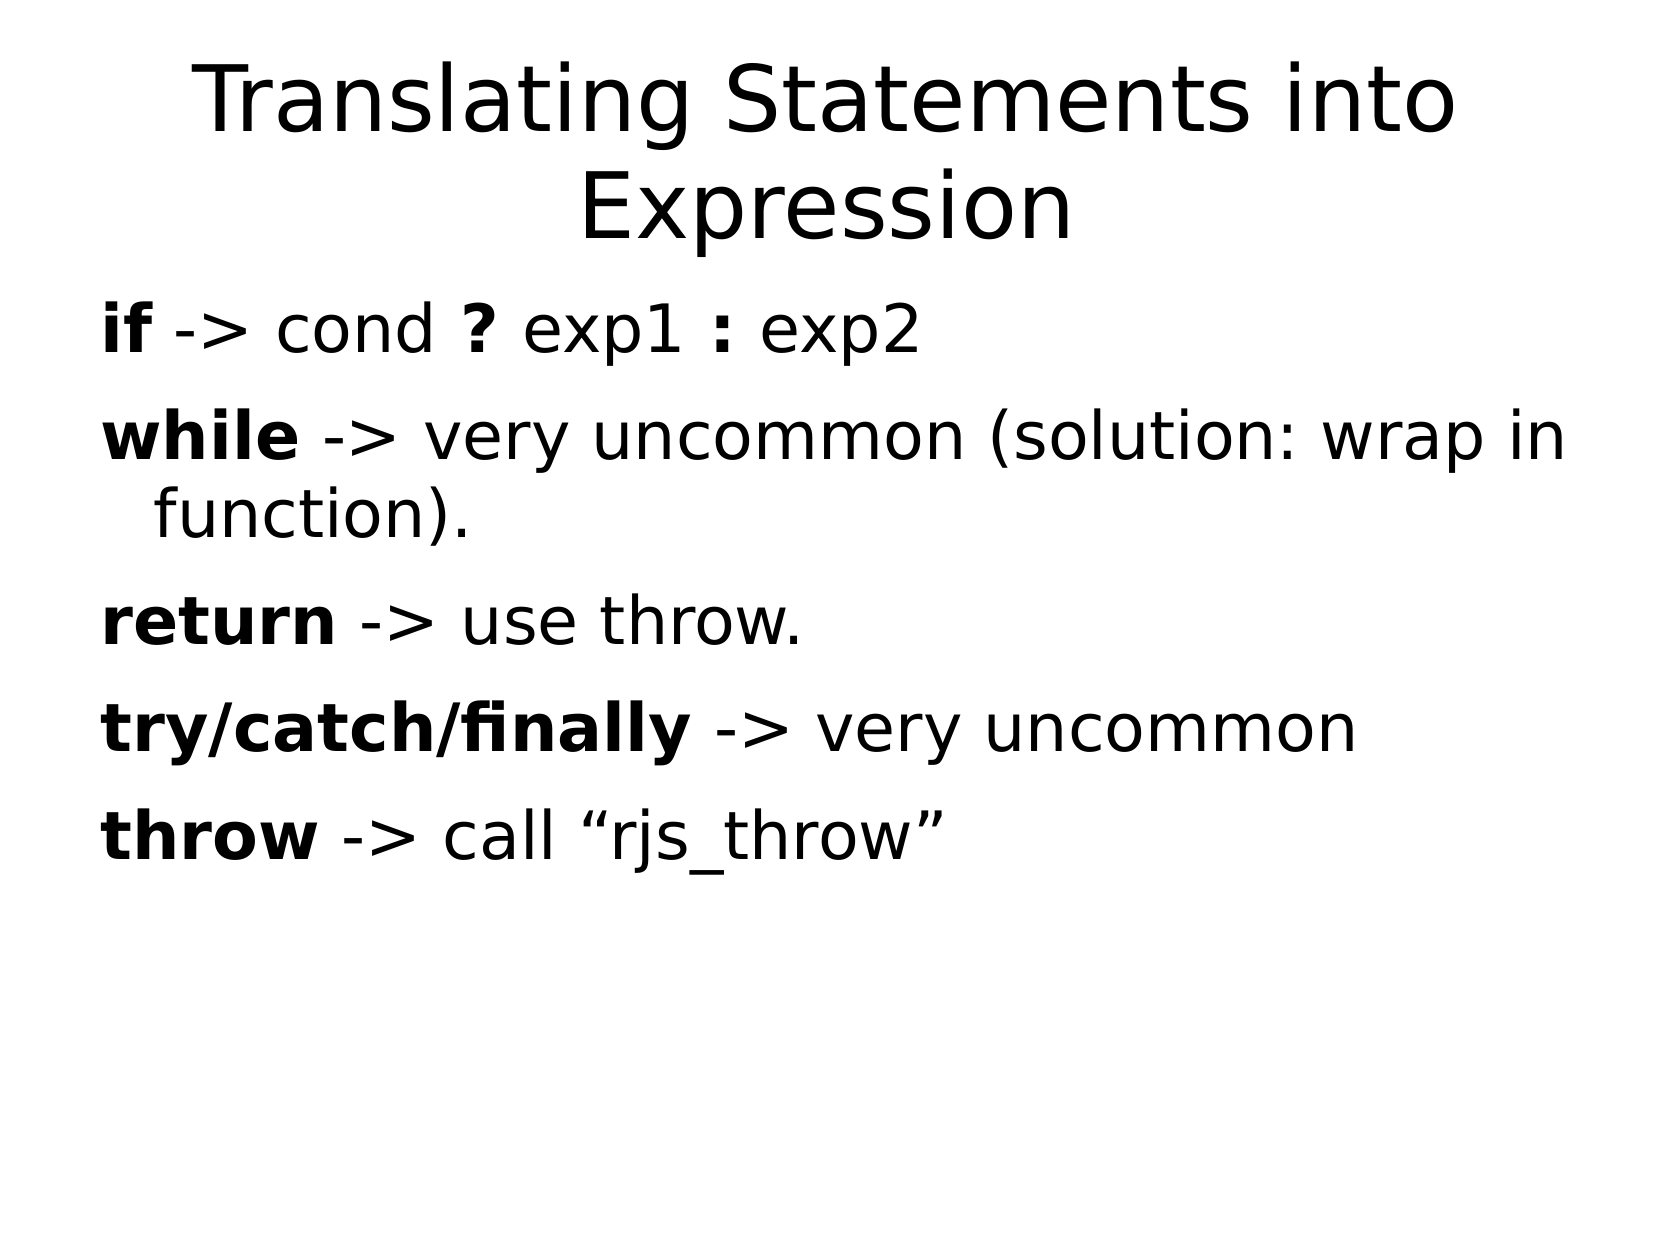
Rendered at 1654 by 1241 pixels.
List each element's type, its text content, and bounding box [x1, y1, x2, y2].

title Translating Statements into Expression [82, 45, 1571, 261]
list if -> cond ? exp1 : exp2 while -> very uncommon (solution: wrap in function). return -> use throw. try/catch/finally -> very uncommon throw -> call “rjs_throw” [82, 290, 1571, 1094]
